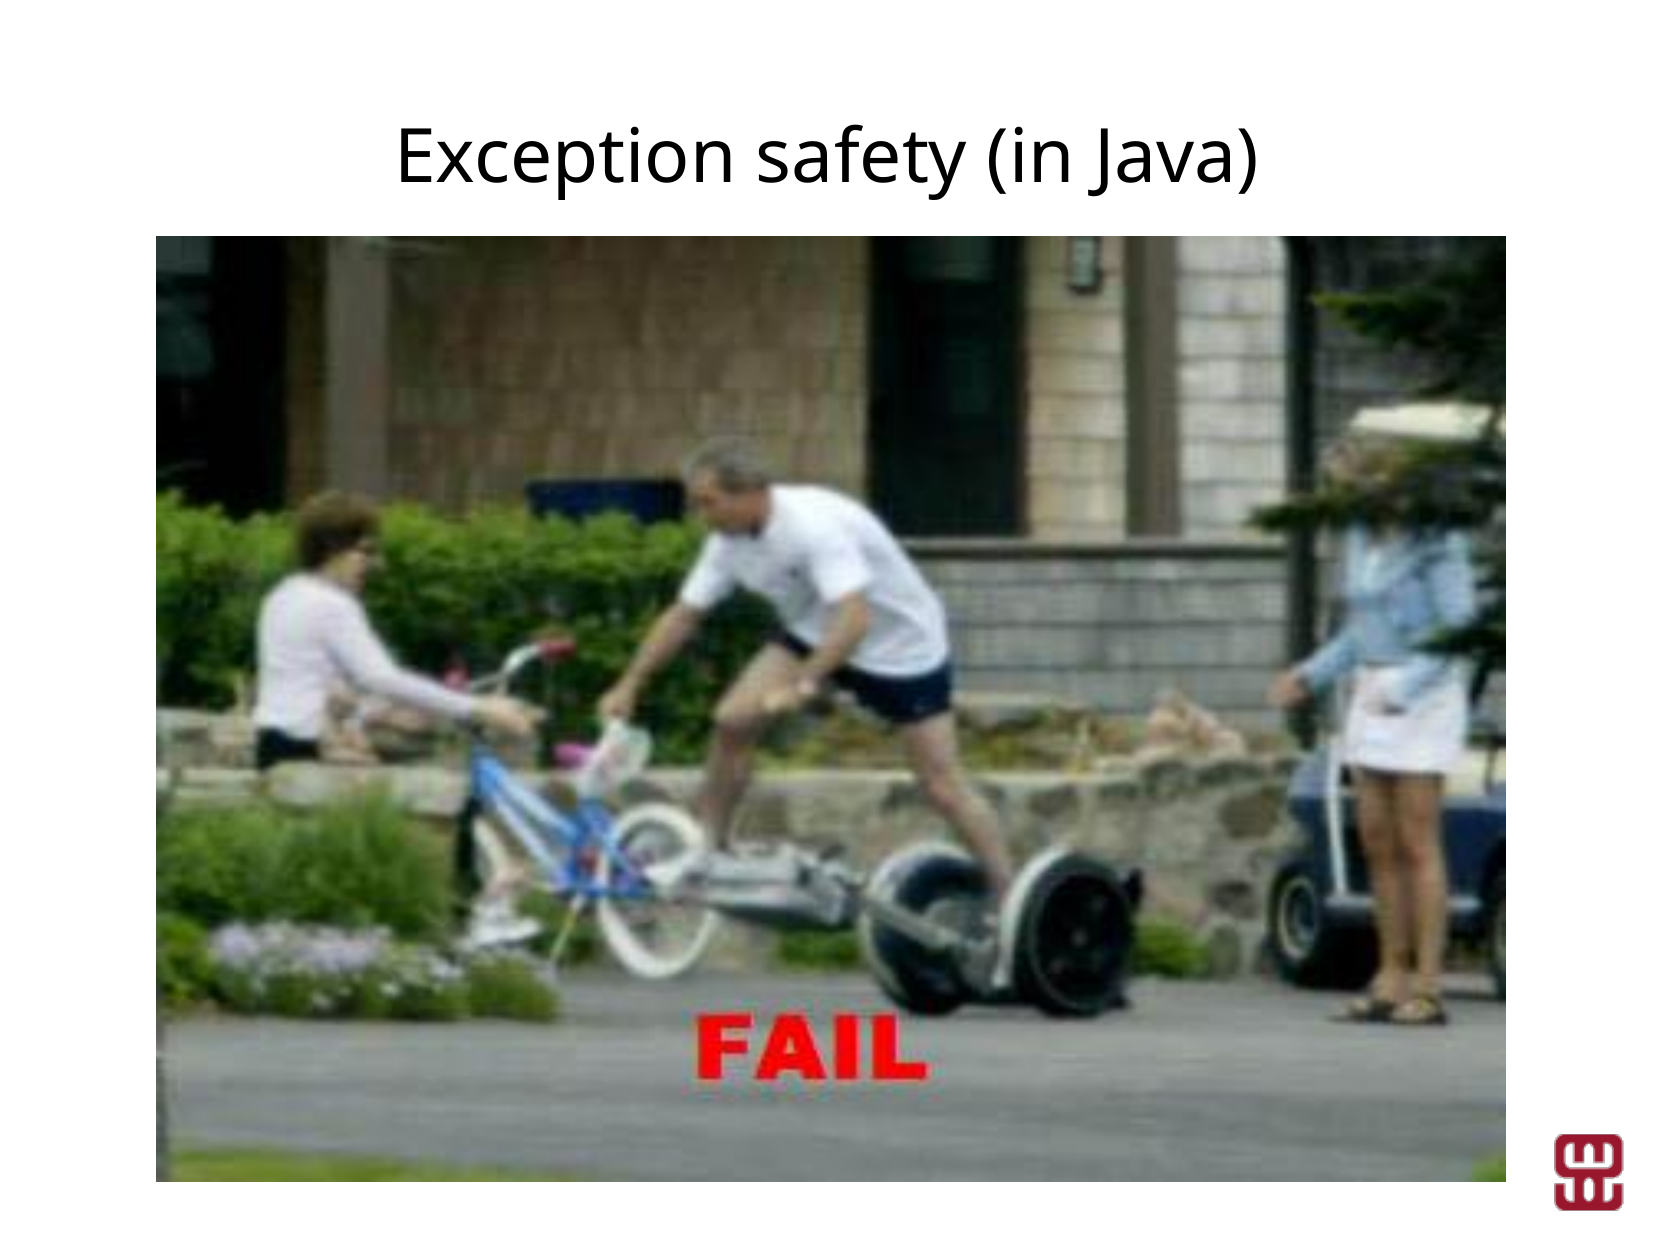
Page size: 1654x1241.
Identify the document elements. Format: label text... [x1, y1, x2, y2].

picture [1553, 1133, 1625, 1214]
title Exception safety (in Java) [82, 56, 1571, 250]
picture [156, 236, 1506, 1182]
